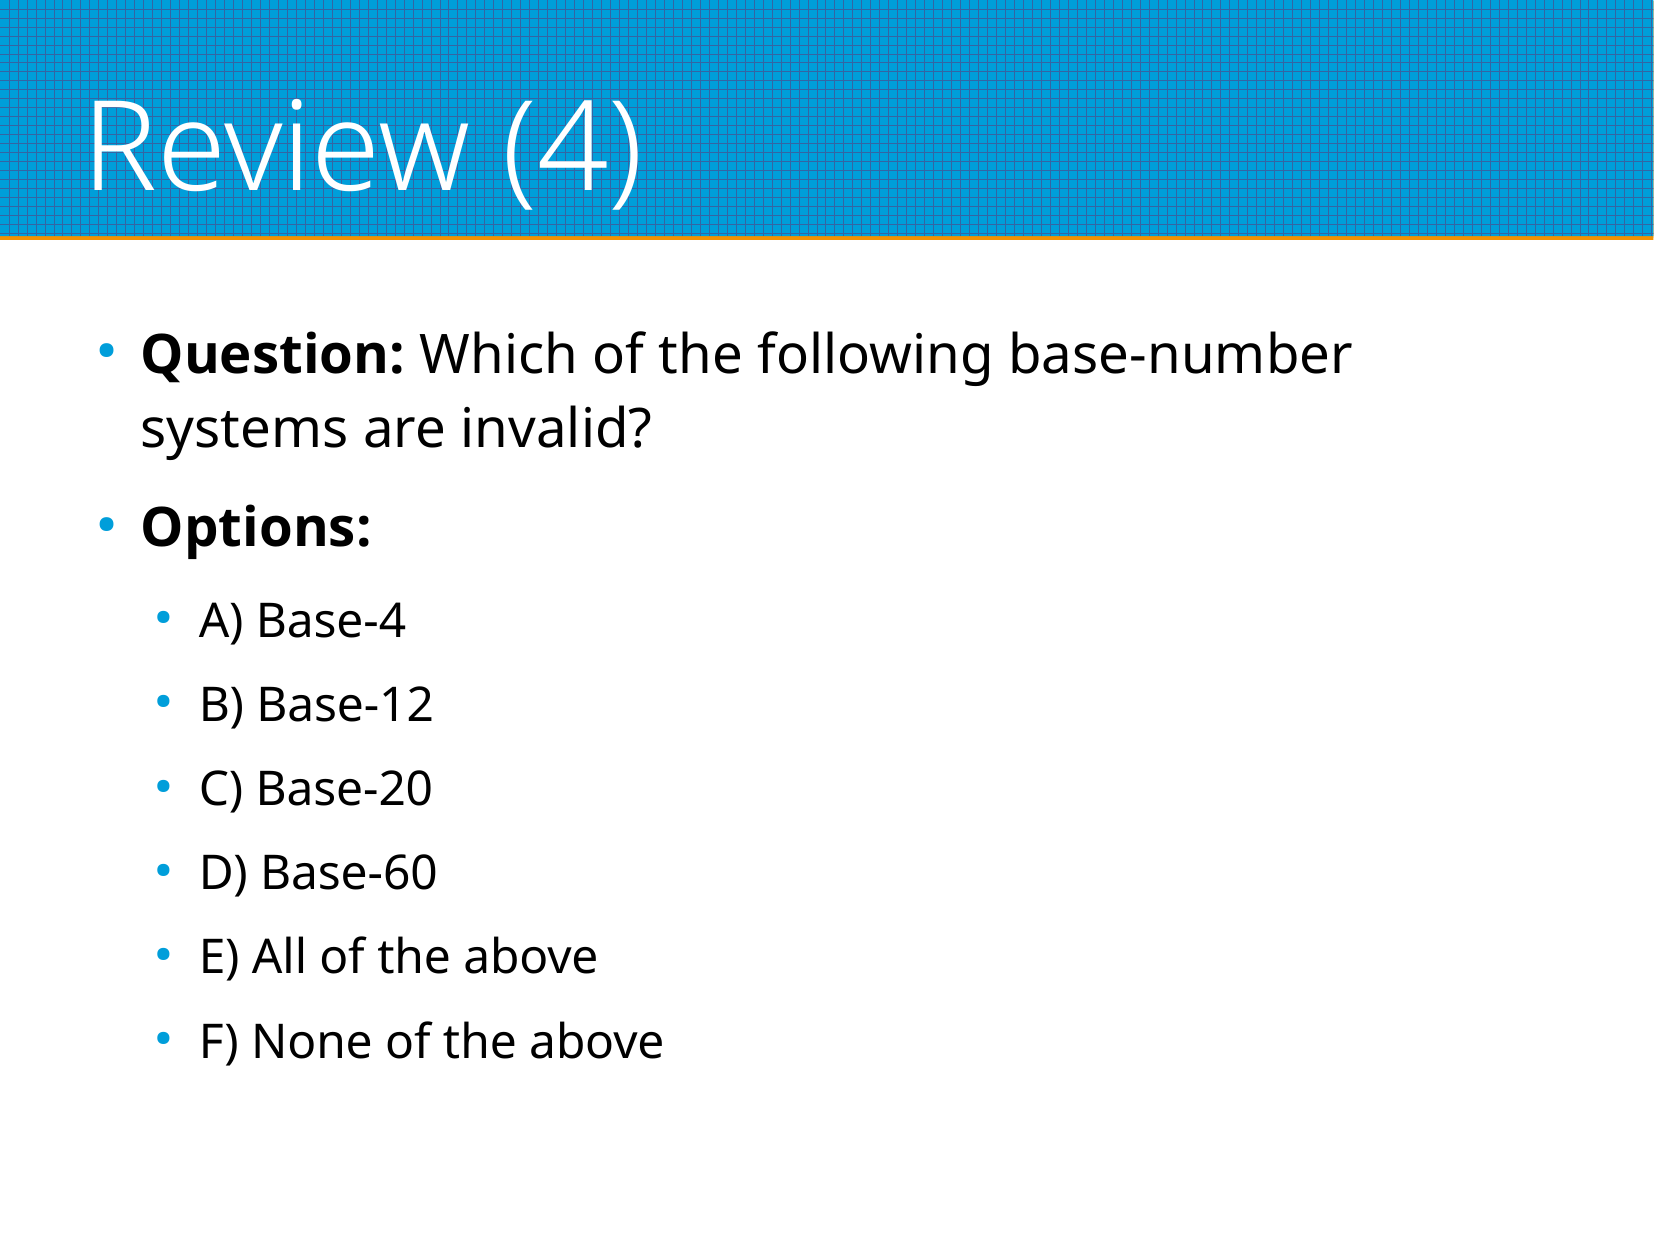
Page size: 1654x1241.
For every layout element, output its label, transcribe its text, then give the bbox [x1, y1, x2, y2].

list Question: Which of the following base-number systems are invalid? Options: A) Base-4 B) Base-12 C) Base-20 D) Base-60 E) All of the above F) None of the above [82, 314, 1563, 1081]
title Review (4) [82, 19, 1571, 227]
